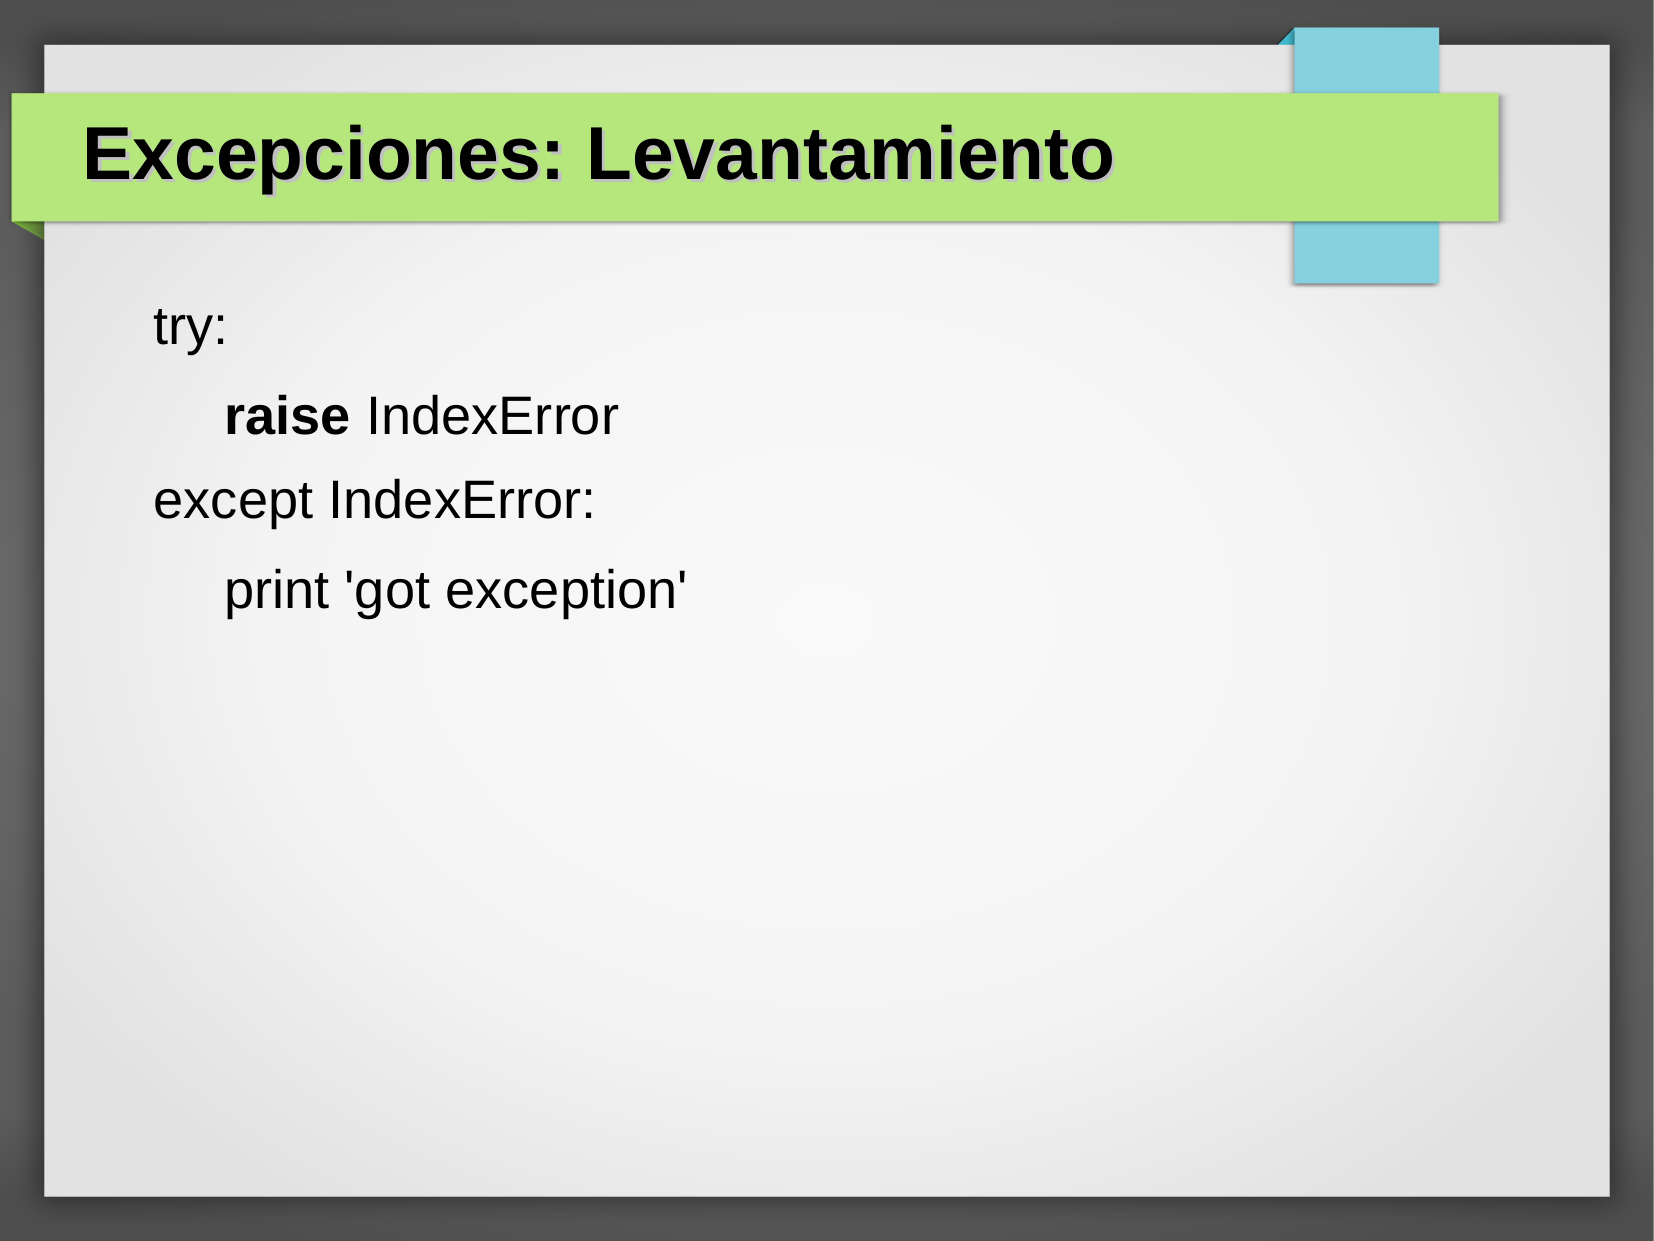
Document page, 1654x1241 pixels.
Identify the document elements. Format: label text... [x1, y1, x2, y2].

title Excepciones: Levantamiento [82, 94, 1264, 213]
list try: raise IndexError except IndexError: print 'got exception' [82, 295, 1571, 1015]
picture [0, 0, 1654, 1241]
